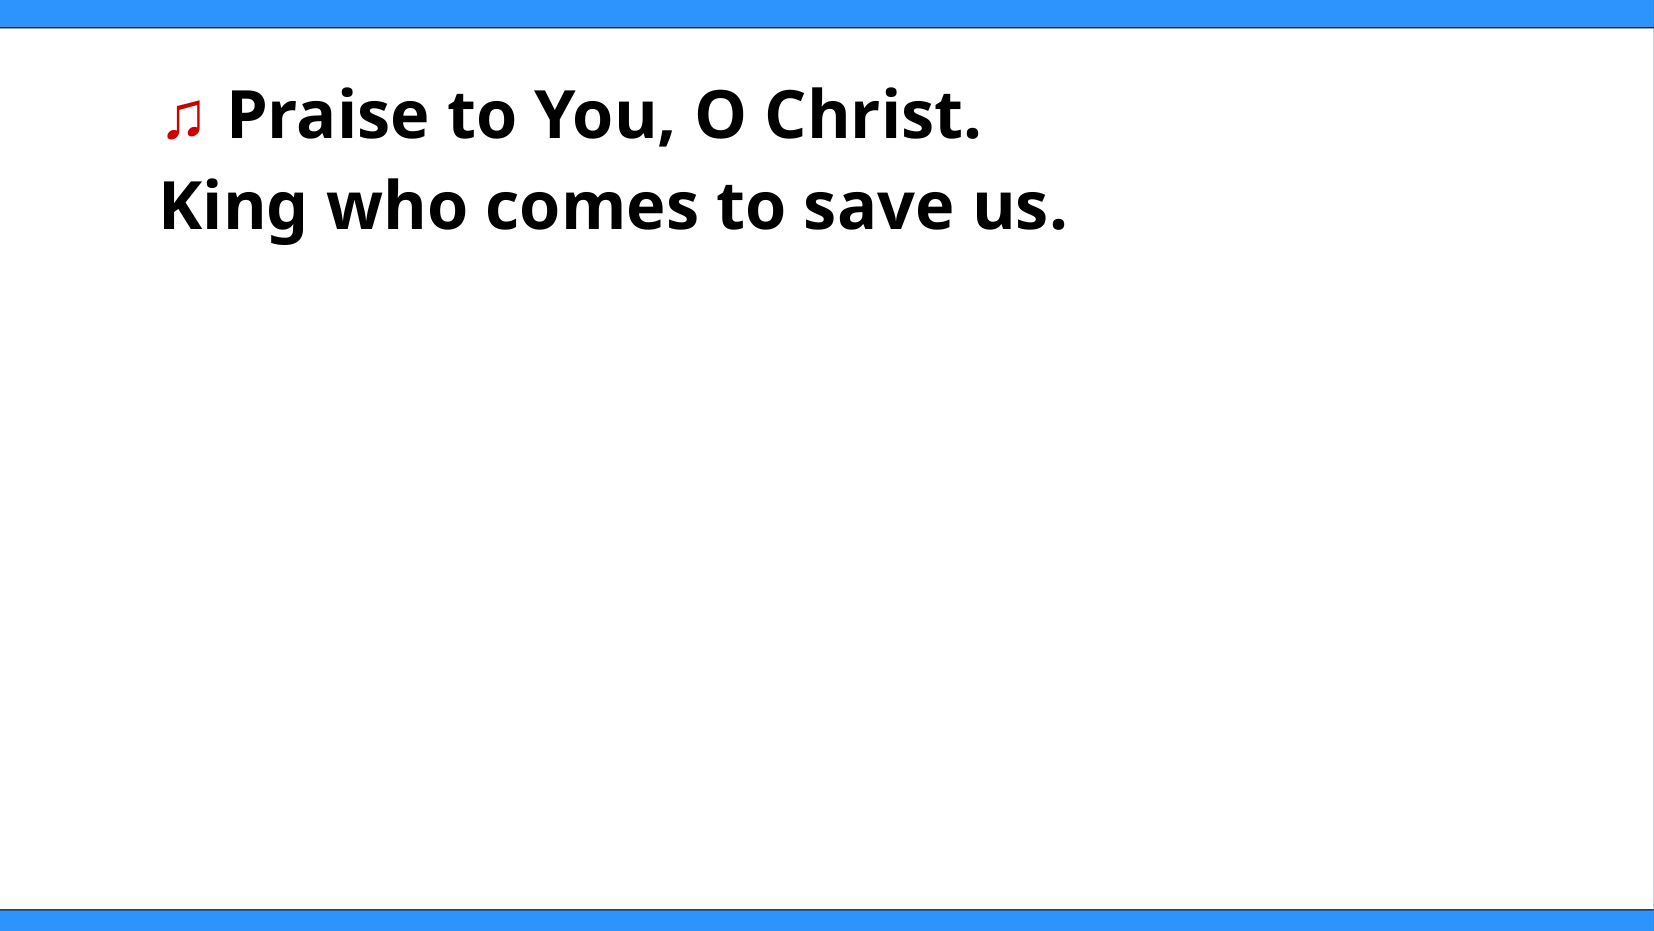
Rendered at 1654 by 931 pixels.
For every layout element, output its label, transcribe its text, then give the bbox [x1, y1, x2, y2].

picture [0, 0, 1654, 931]
text_box ♫ Praise to You, O Christ. King who comes to save us. [75, 60, 1576, 301]
